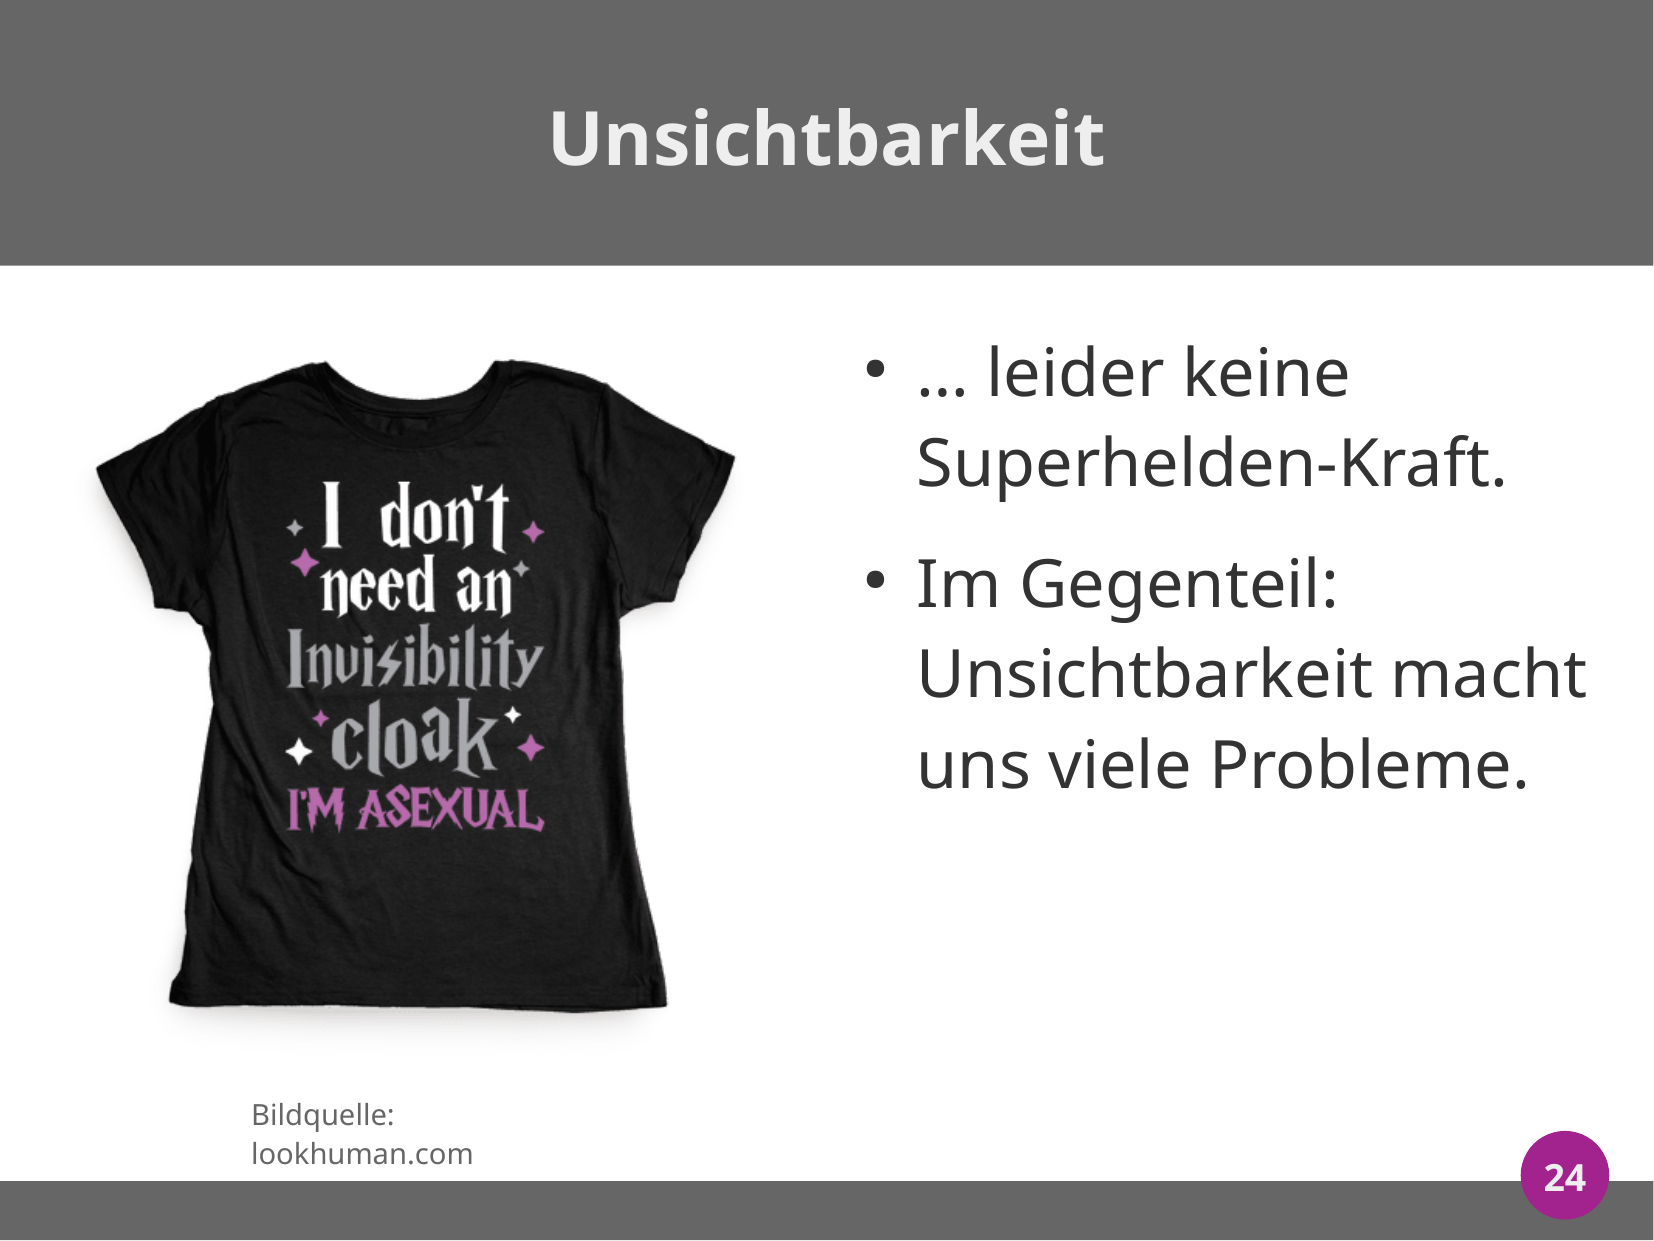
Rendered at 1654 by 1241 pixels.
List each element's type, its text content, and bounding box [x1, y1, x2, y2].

picture [41, 310, 791, 1060]
title Unsichtbarkeit [59, 11, 1595, 260]
list … leider keine Superhelden-Kraft. Im Gegenteil: Unsichtbarkeit macht uns viele Probleme. [845, 324, 1596, 1152]
text_box Bildquelle: lookhuman.com [236, 1086, 588, 1148]
